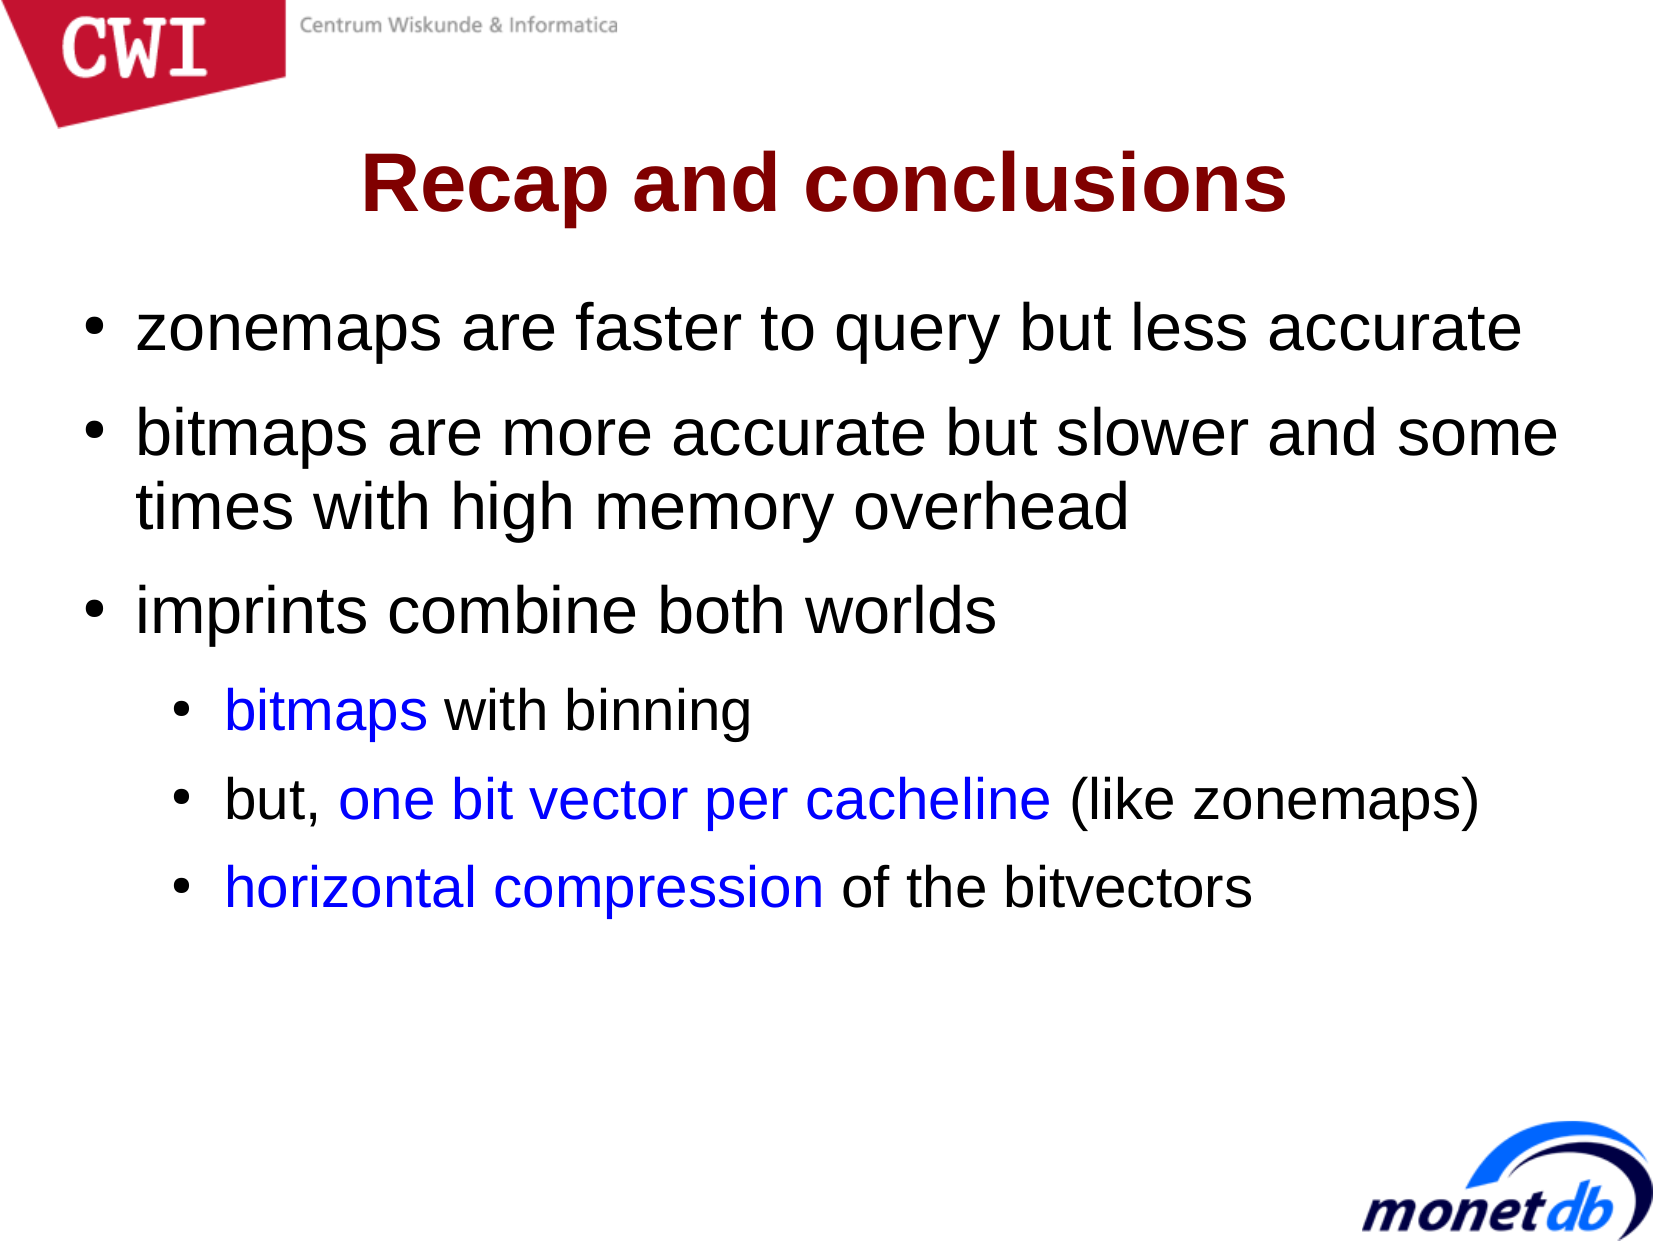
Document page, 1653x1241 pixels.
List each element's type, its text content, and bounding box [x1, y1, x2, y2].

list zonemaps are faster to query but less accurate bitmaps are more accurate but slower and some times with high memory overhead imprints combine both worlds bitmaps with binning but, one bit vector per cacheline (like zonemaps) horizontal compression of the bitvectors [82, 290, 1571, 1110]
title Recap and conclusions [37, 78, 1613, 287]
picture [0, 0, 691, 129]
picture [1362, 1118, 1653, 1241]
